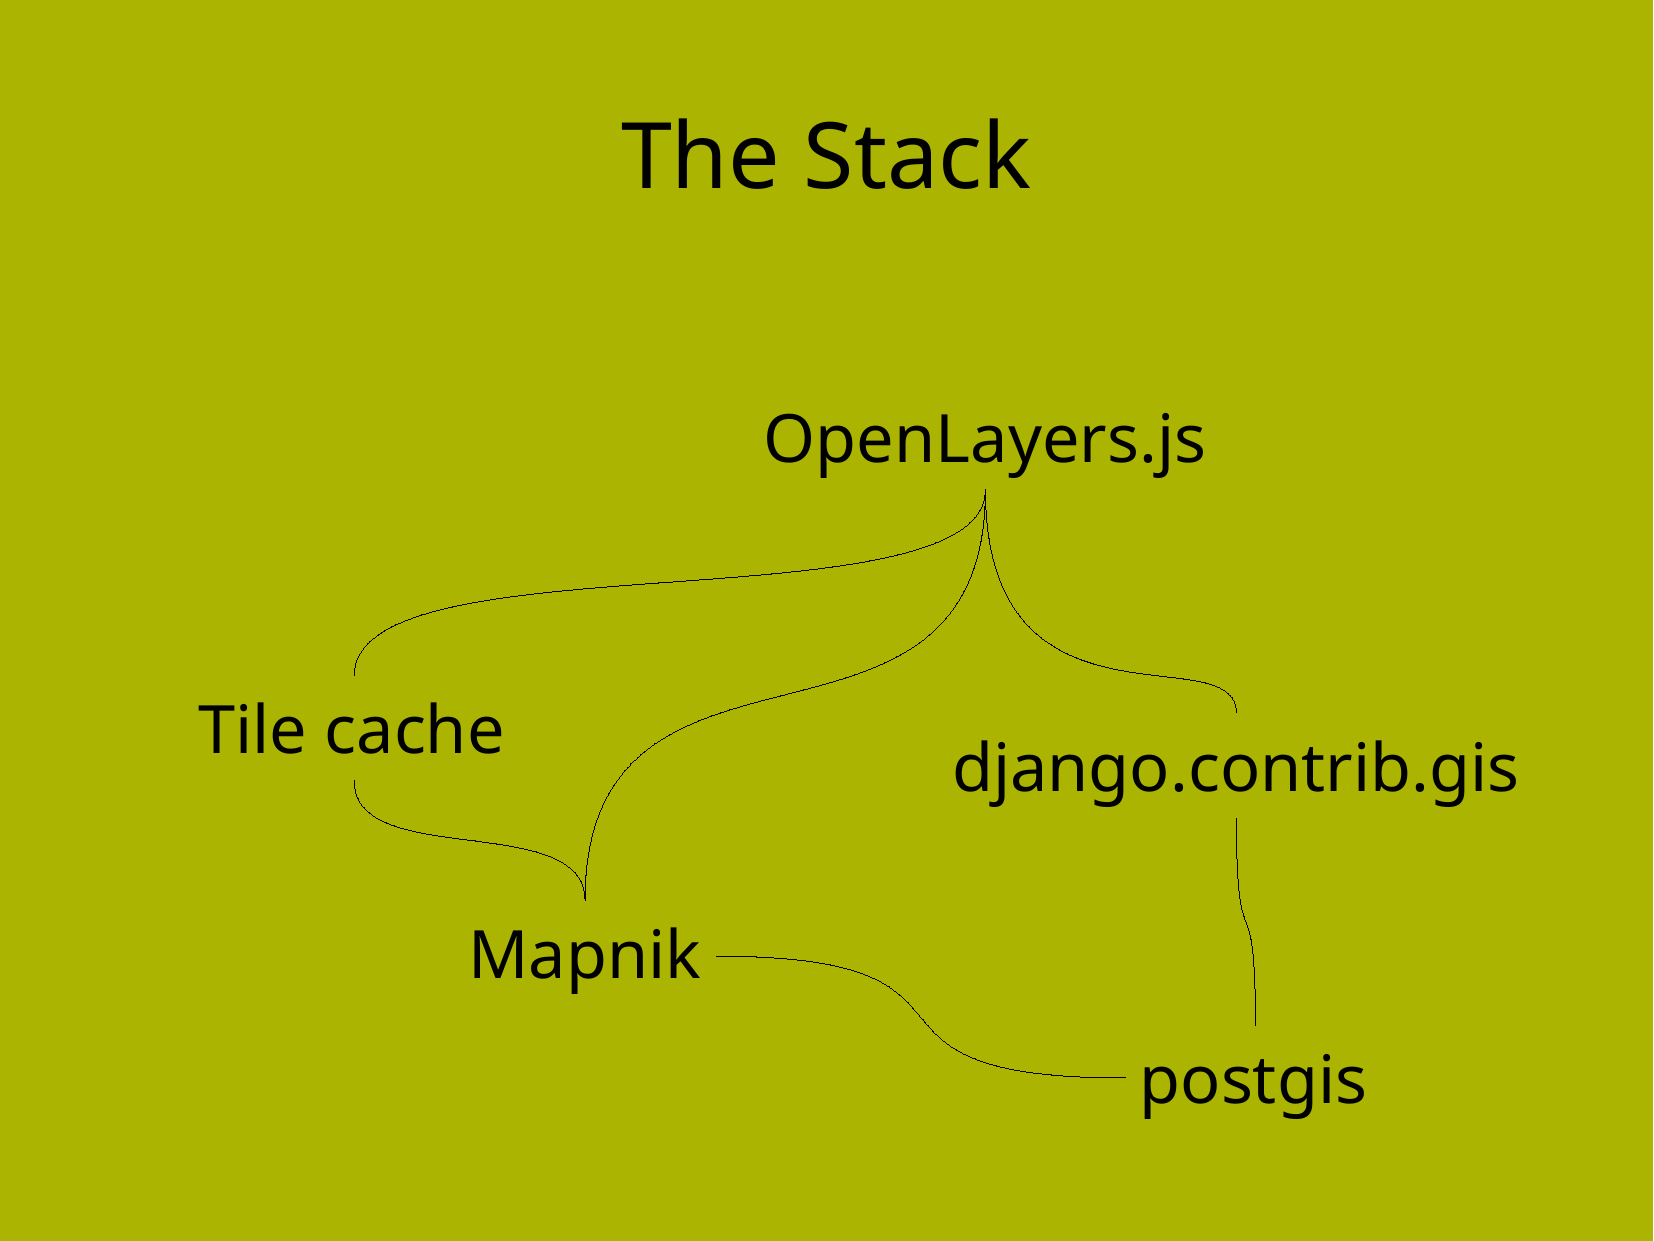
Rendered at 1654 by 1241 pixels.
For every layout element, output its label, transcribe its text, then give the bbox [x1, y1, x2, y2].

text_box Tile cache [183, 675, 526, 775]
title The Stack [82, 49, 1571, 257]
text_box django.contrib.gis [937, 712, 1528, 813]
text_box OpenLayers.js [748, 383, 1219, 484]
text_box Mapnik [453, 900, 713, 1013]
text_box postgis [1125, 1025, 1386, 1126]
